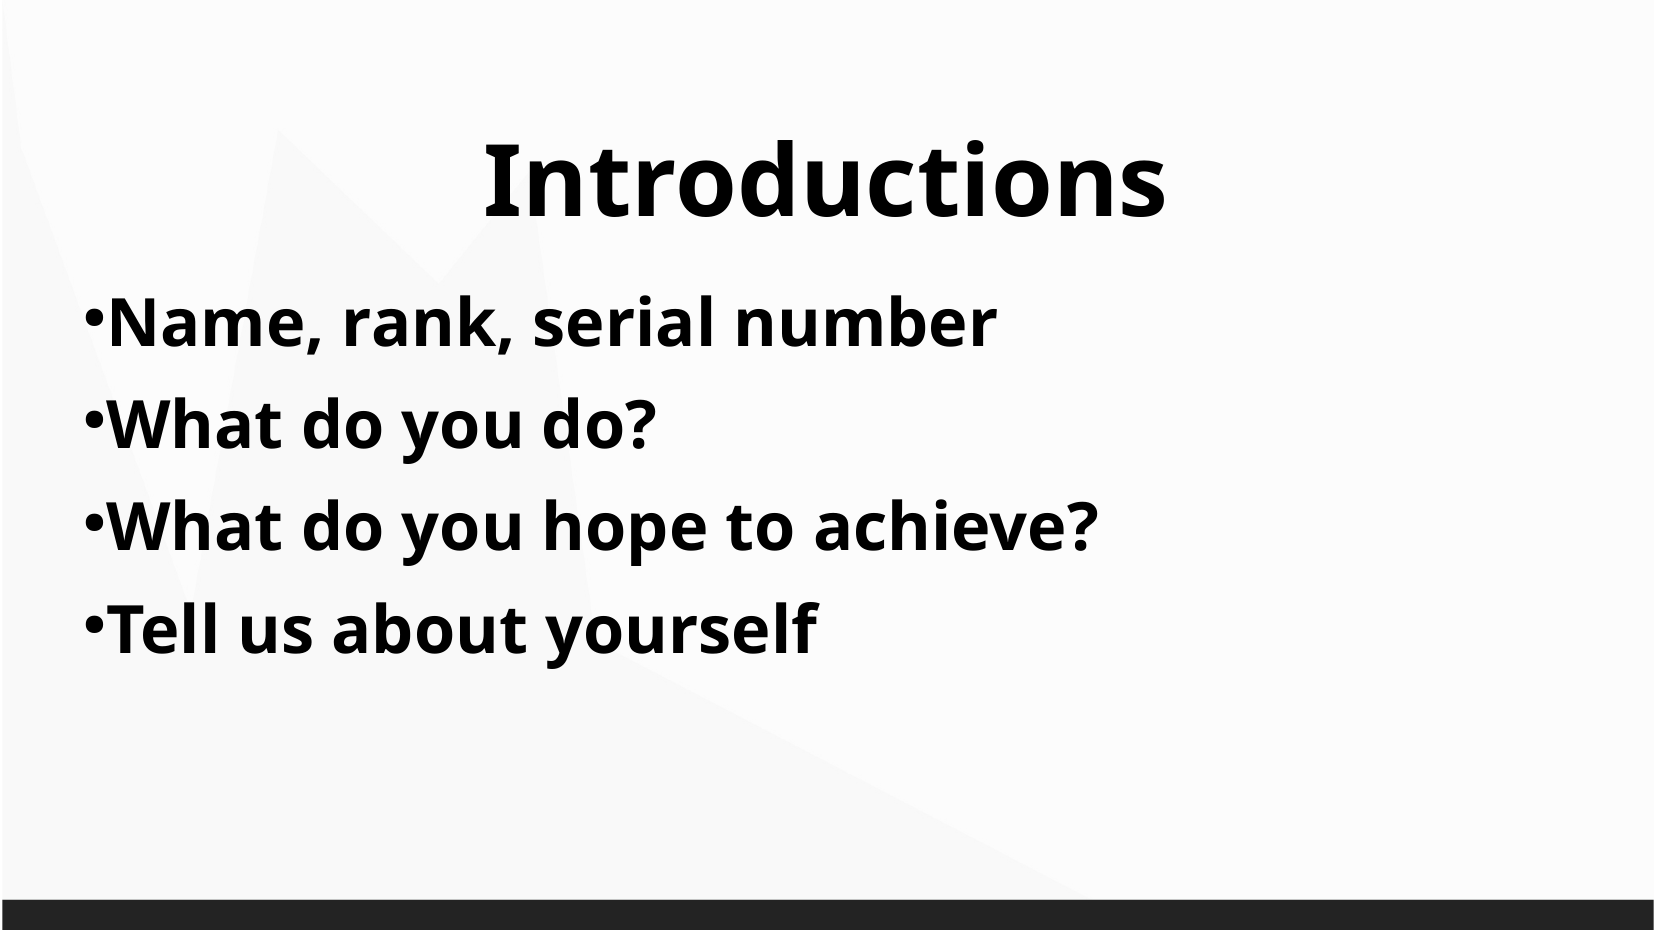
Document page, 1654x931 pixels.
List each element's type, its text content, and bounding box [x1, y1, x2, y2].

list Name, rank, serial number What do you do? What do you hope to achieve? Tell us about yourself [82, 279, 1571, 760]
title Introductions [82, 104, 1571, 249]
